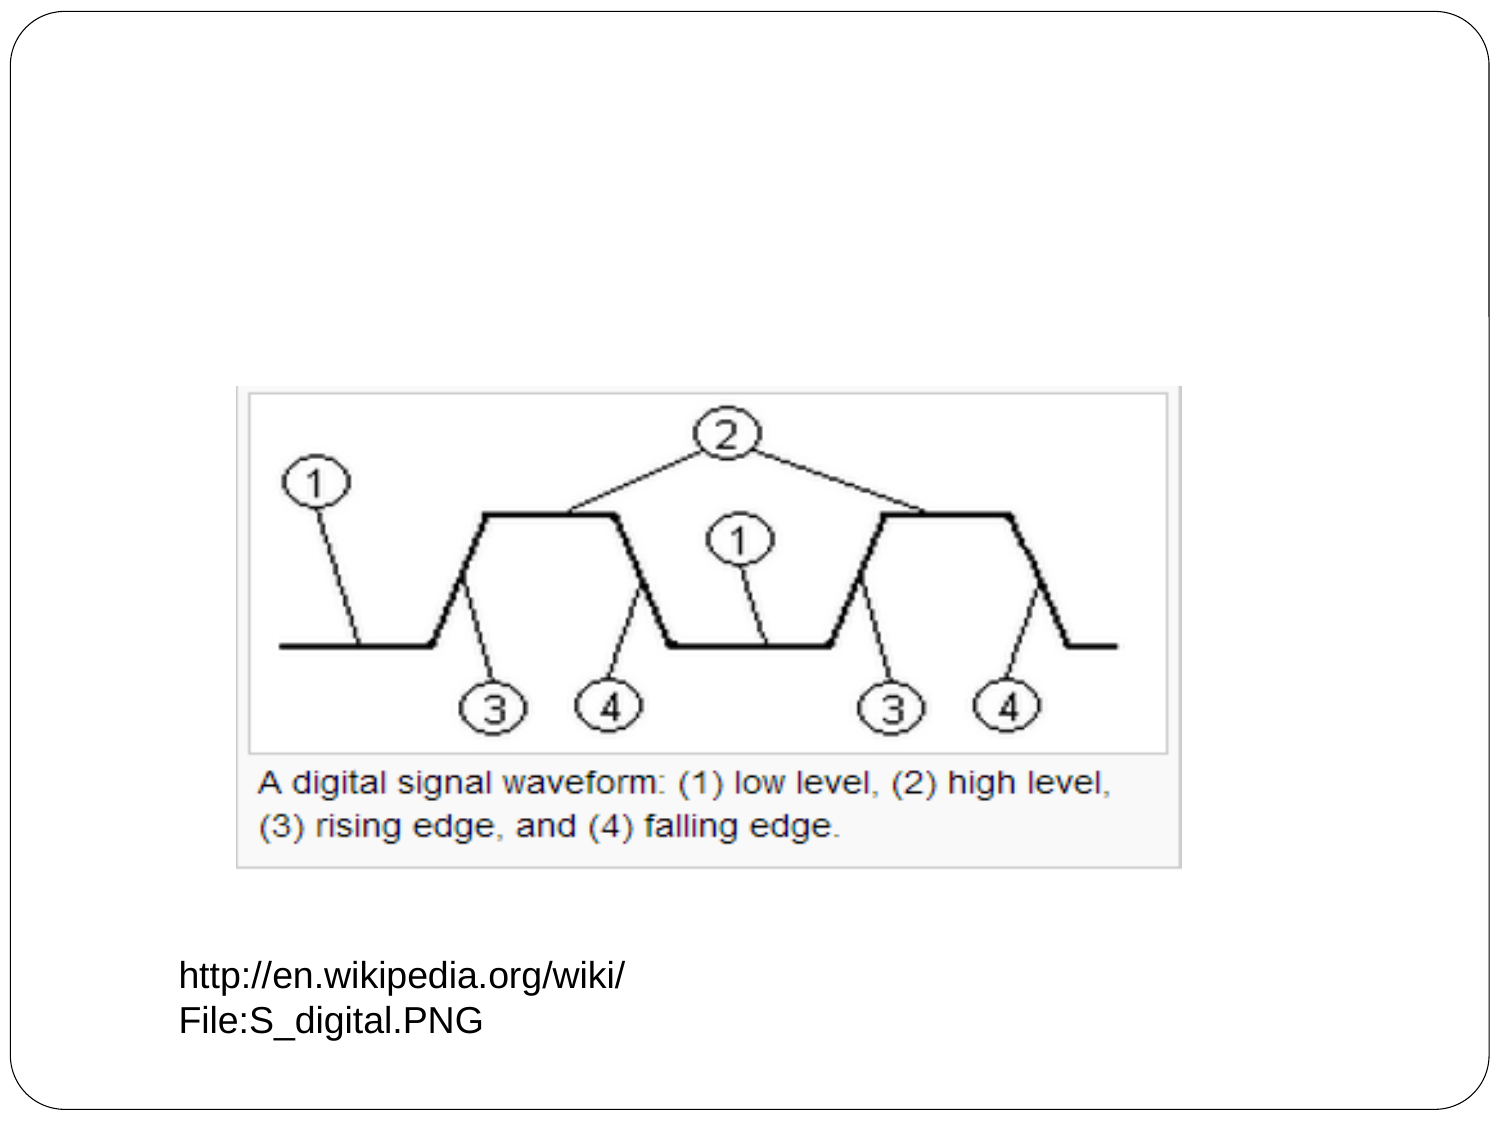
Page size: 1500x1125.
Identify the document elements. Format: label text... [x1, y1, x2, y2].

picture [236, 386, 1182, 875]
text_box http://en.wikipedia.org/wiki/File:S_digital.PNG [163, 944, 945, 1004]
